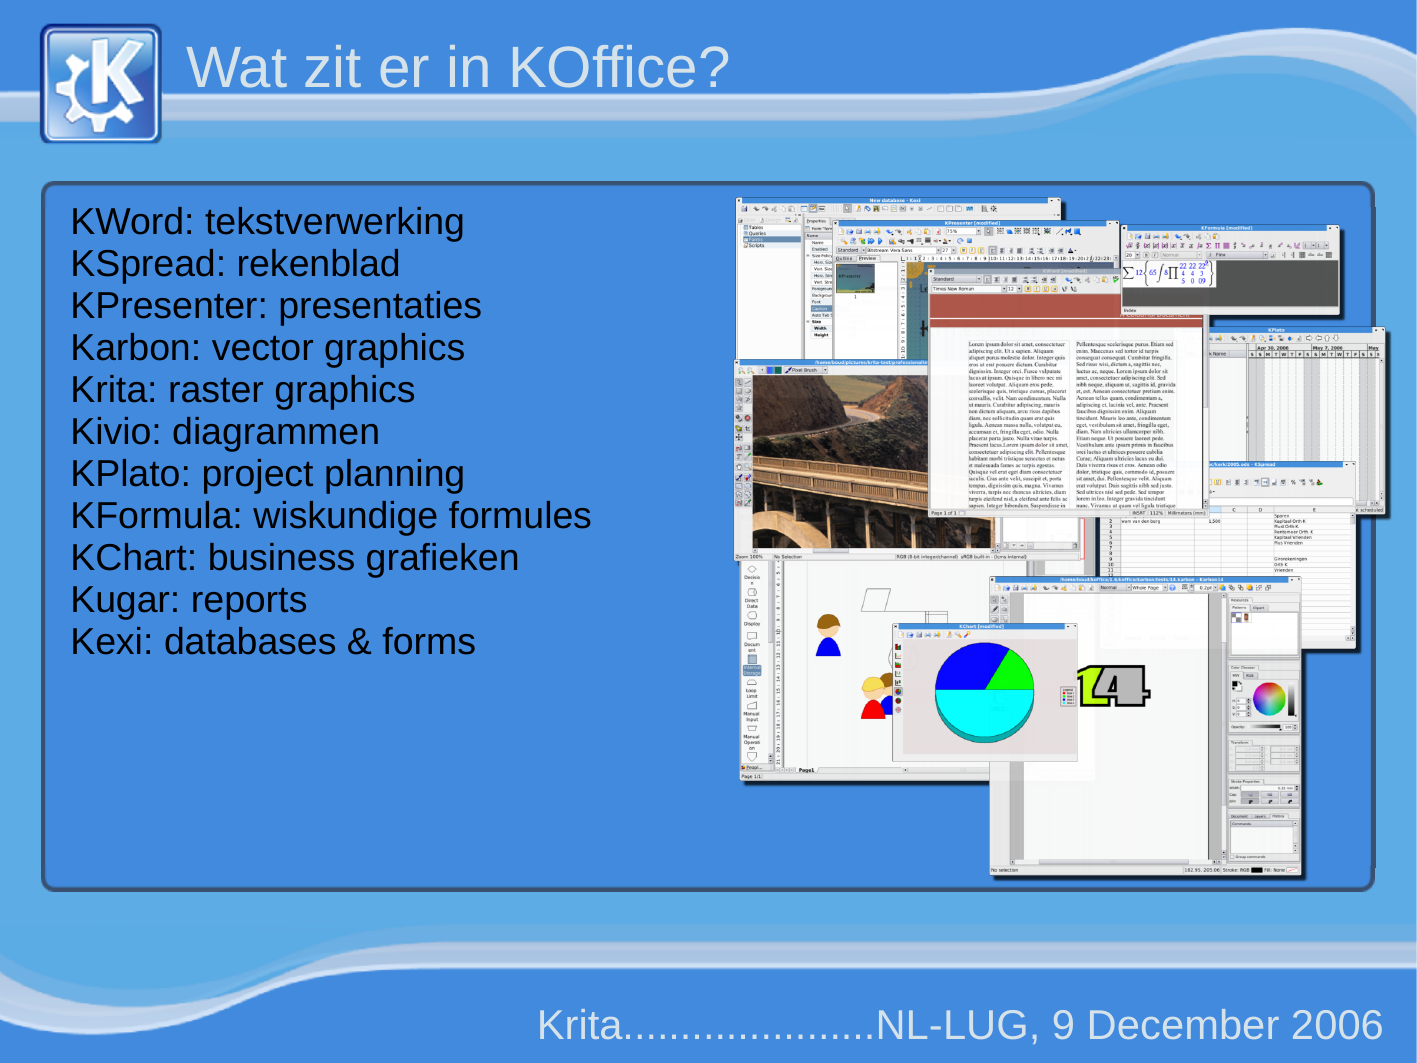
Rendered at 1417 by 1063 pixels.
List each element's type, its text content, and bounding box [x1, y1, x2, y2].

picture [0, 0, 1417, 1063]
text_box KWord: tekstverwerking KSpread: rekenblad KPresenter: presentaties Karbon: vector graphics Krita: raster graphics Kivio: diagrammen KPlato: project planning KFormula: wiskundige formules KChart: business grafieken Kugar: reports Kexi: databases & forms [55, 193, 727, 880]
text_box Wat zit er in KOffice? [171, 27, 1048, 105]
